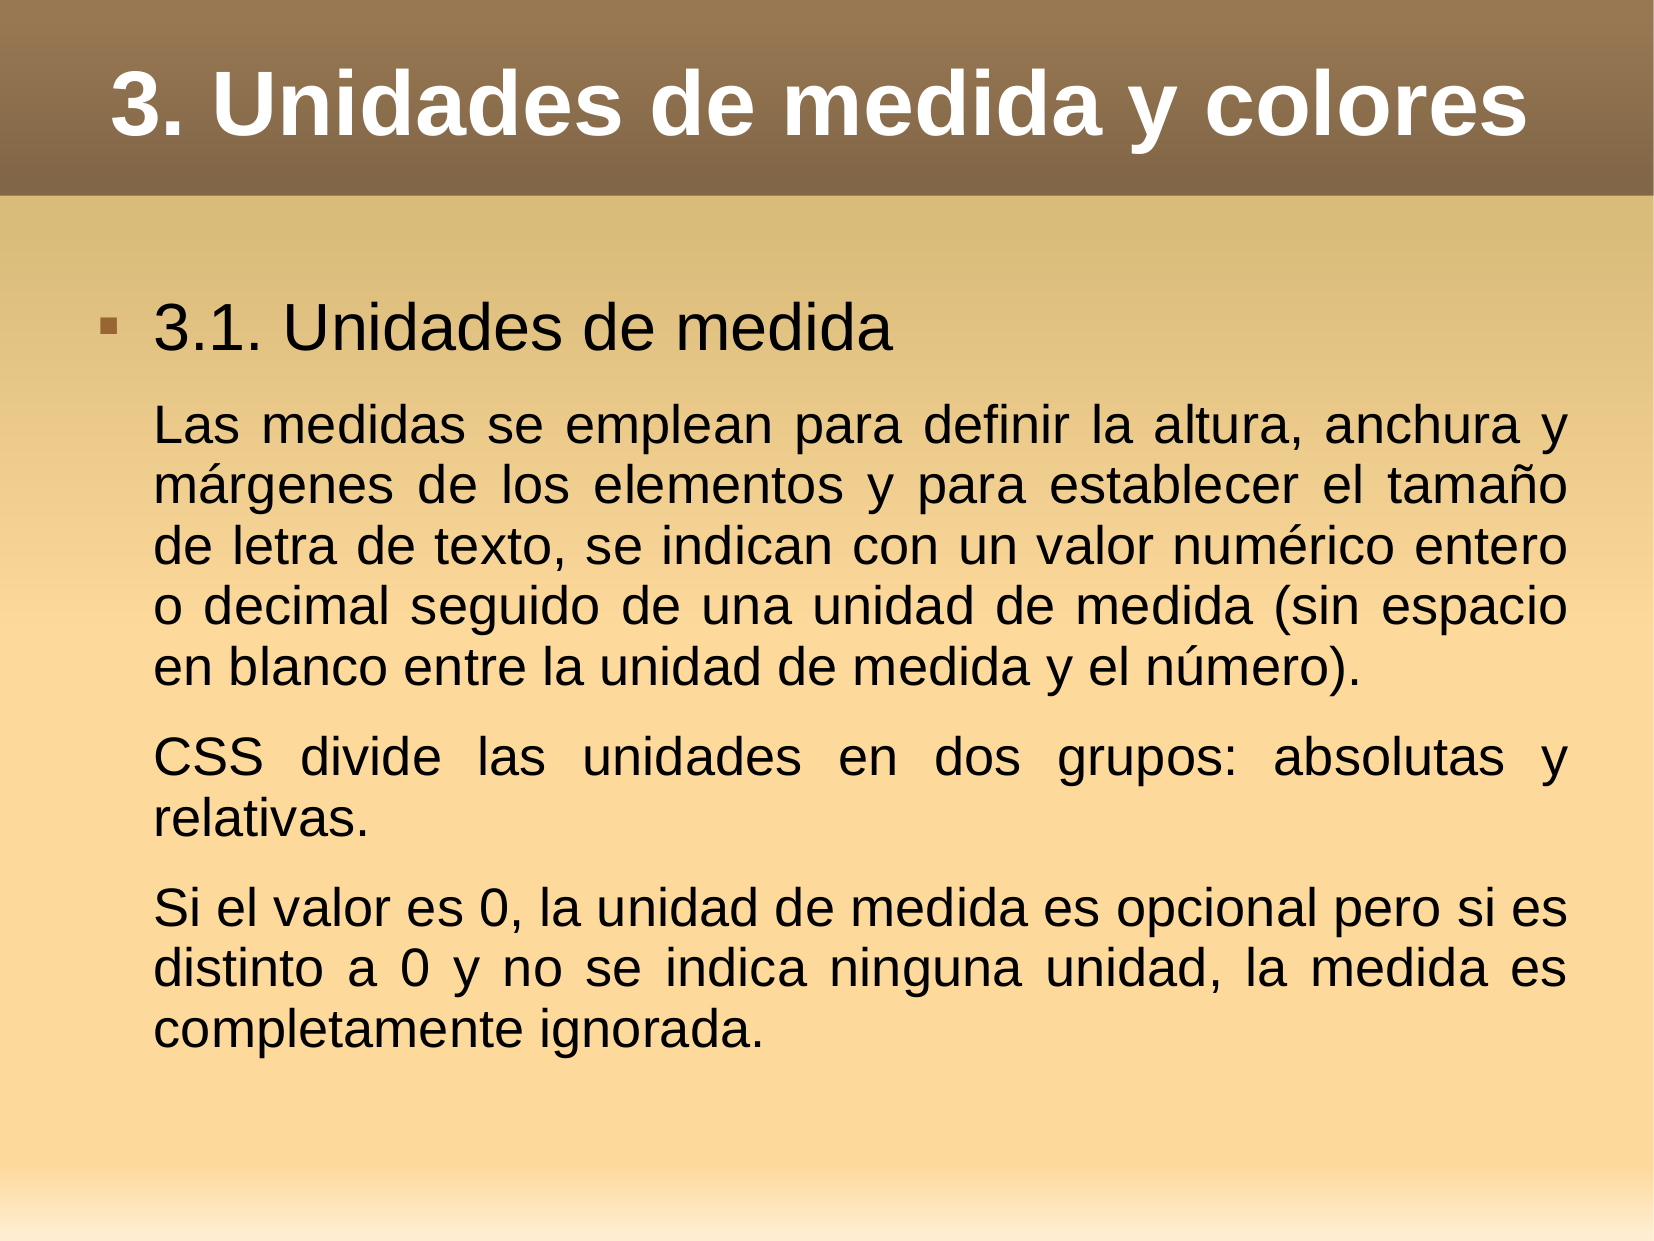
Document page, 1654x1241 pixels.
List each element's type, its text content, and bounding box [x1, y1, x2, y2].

picture [0, 0, 1654, 1241]
title 3. Unidades de medida y colores [76, 0, 1565, 208]
list 3.1. Unidades de medida Las medidas se emplean para definir la altura, anchura y márgenes de los elementos y para establecer el tamaño de letra de texto, se indican con un valor numérico entero o decimal seguido de una unidad de medida (sin espacio en blanco entre la unidad de medida y el número). CSS divide las unidades en dos grupos: absolutas y relativas. Si el valor es 0, la unidad de medida es opcional pero si es distinto a 0 y no se indica ninguna unidad, la medida es completamente ignorada. [82, 290, 1571, 1241]
